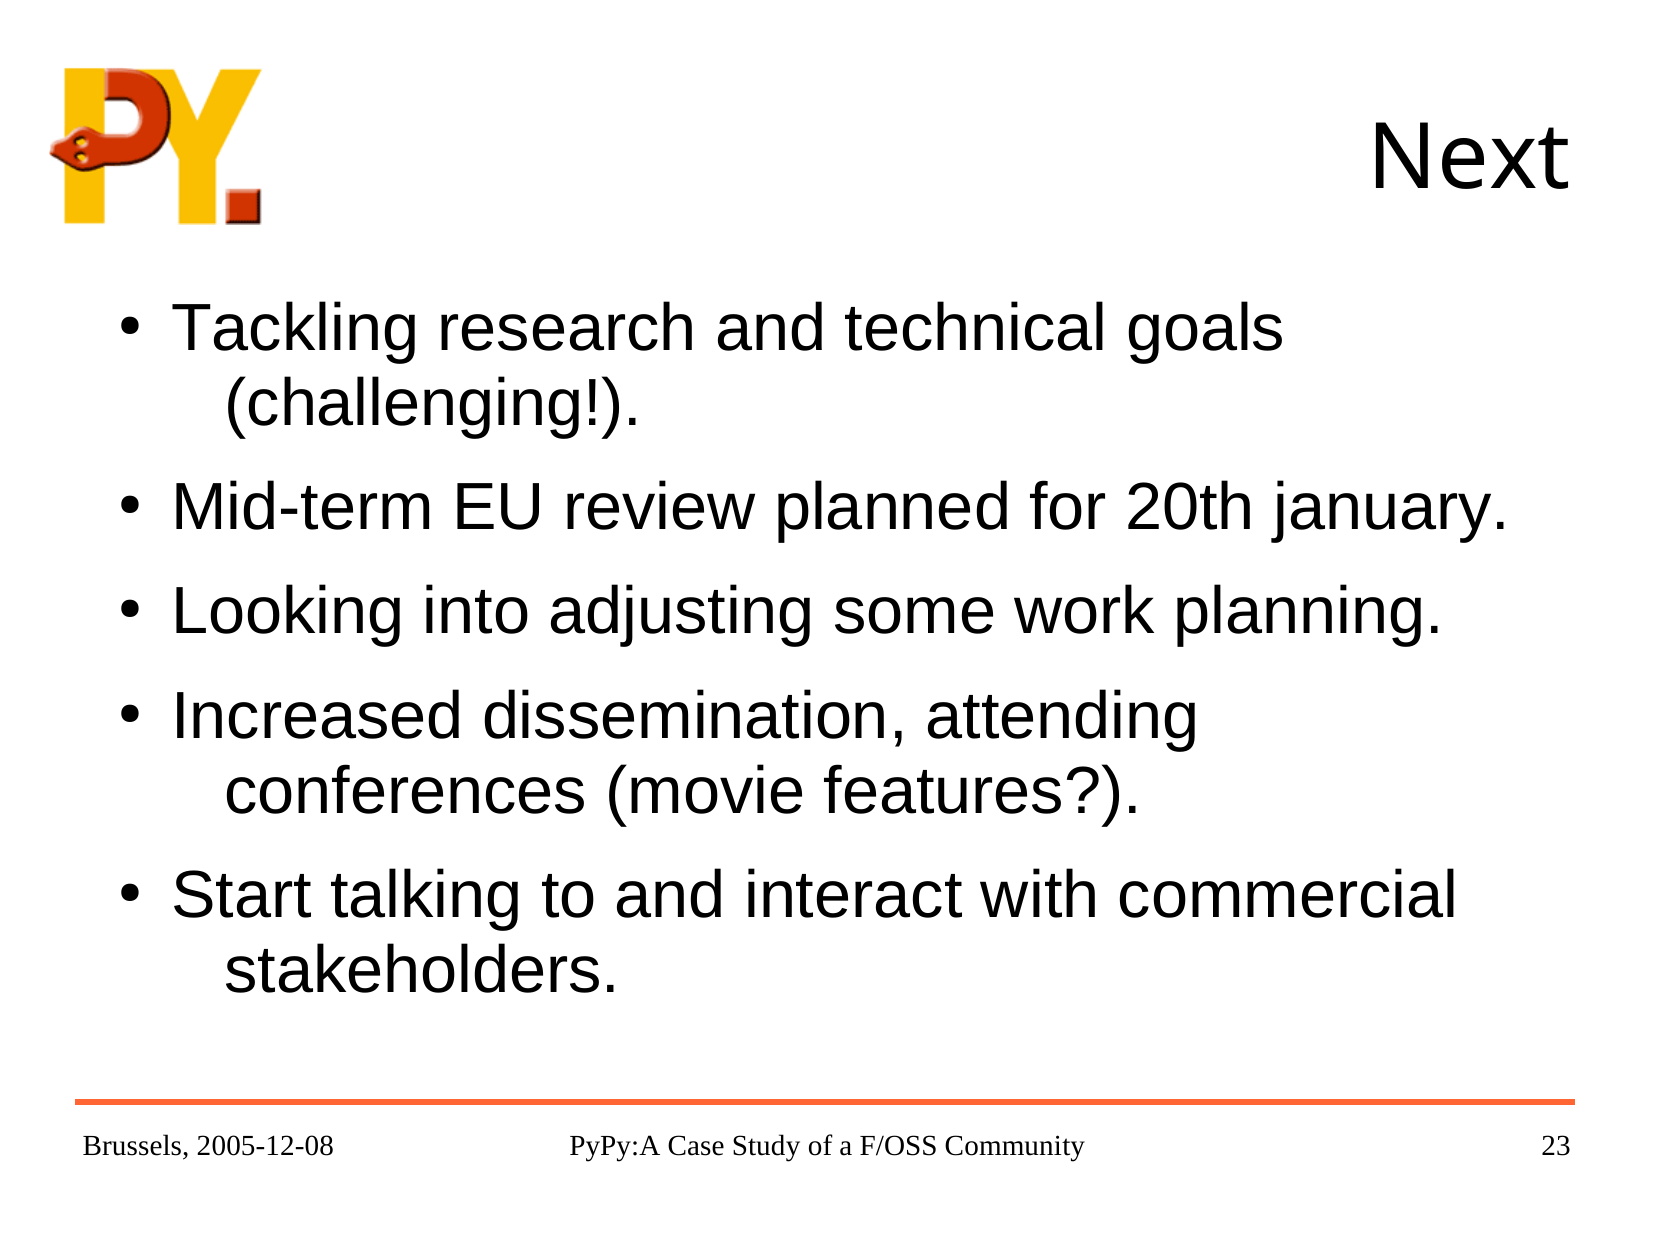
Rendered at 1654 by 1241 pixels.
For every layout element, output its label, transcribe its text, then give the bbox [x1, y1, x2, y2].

picture [49, 67, 263, 225]
title Next [337, 49, 1571, 257]
list Tackling research and technical goals (challenging!). Mid-term EU review planned for 20th january. Looking into adjusting some work planning. Increased dissemination, attending conferences (movie features?). Start talking to and interact with commercial stakeholders. [82, 290, 1571, 1109]
